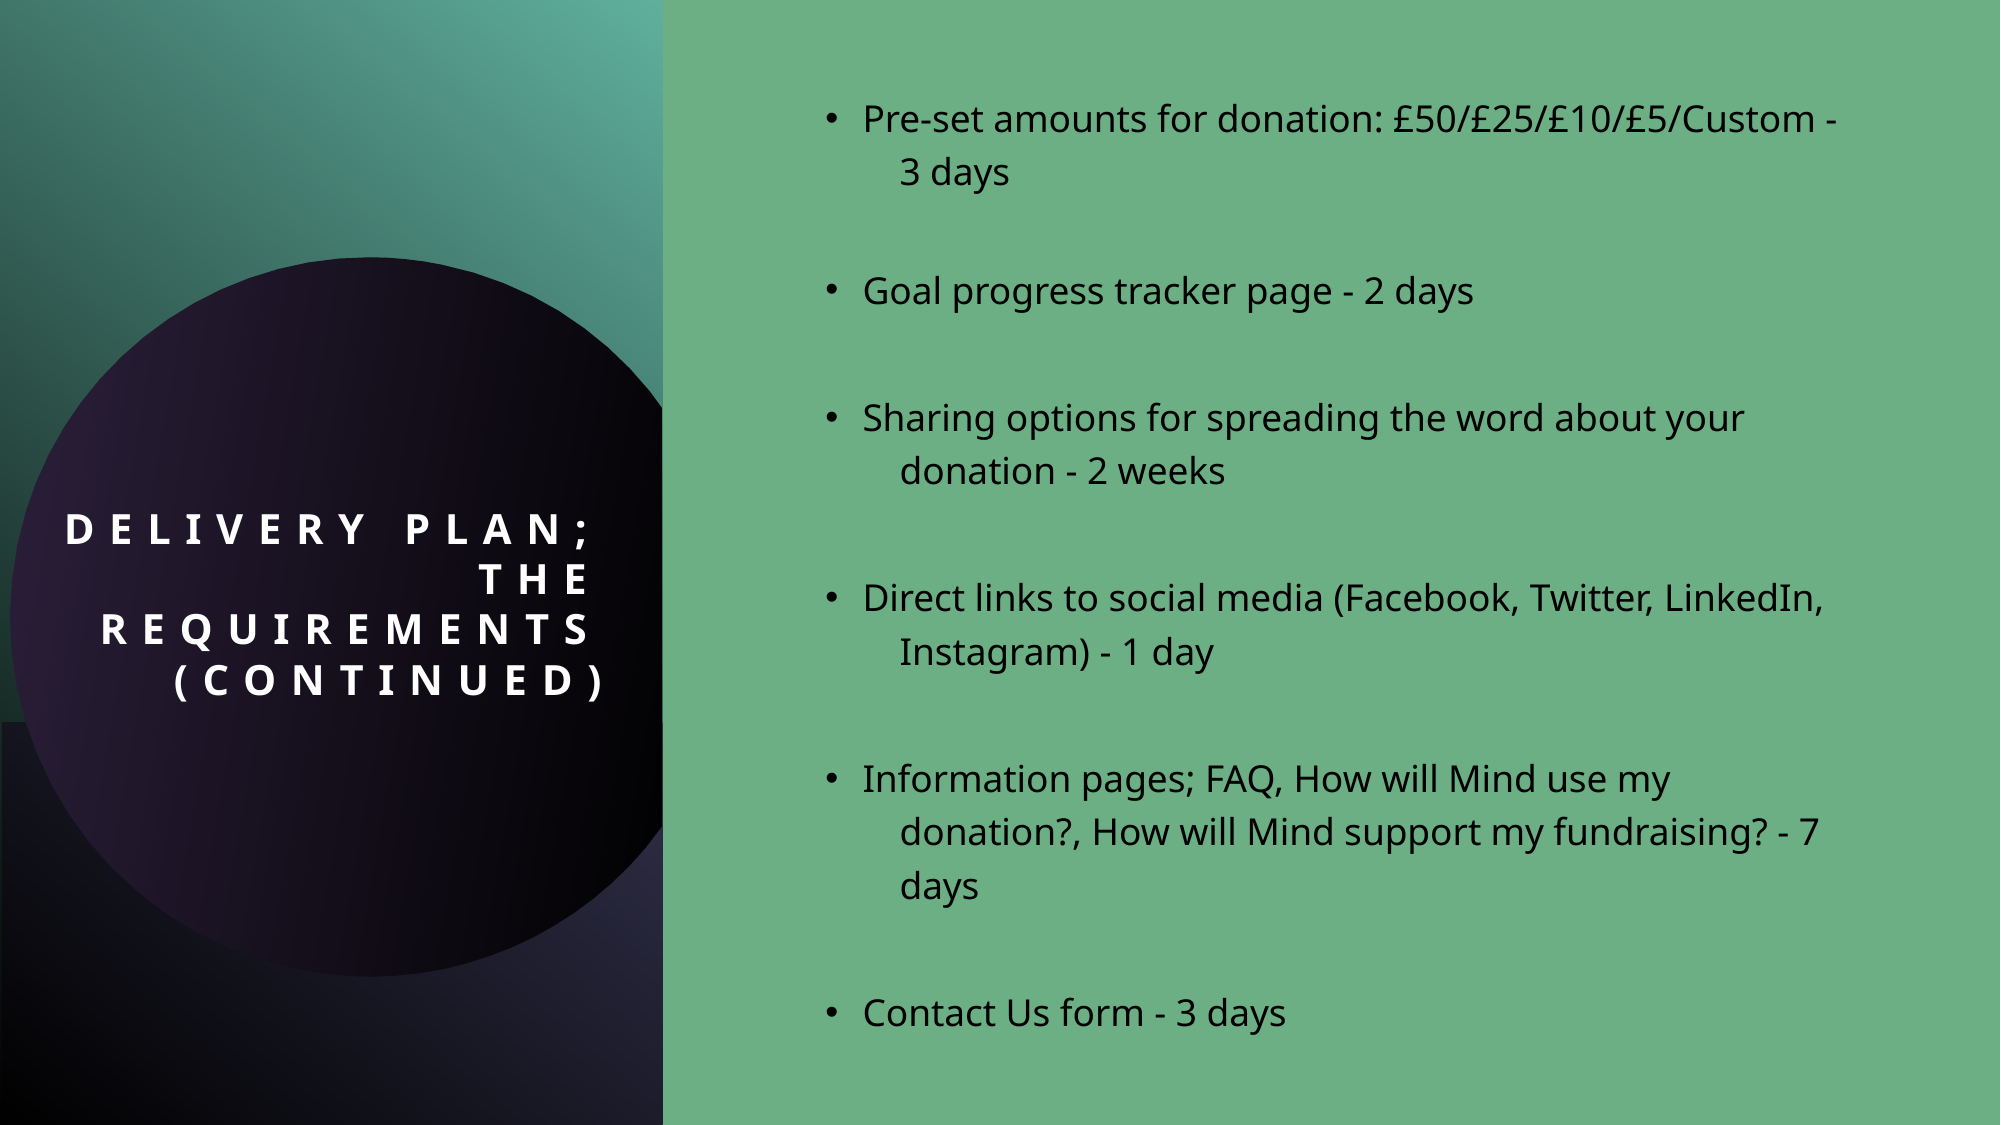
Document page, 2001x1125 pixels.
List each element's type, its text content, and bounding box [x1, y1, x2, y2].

title Delivery plan; the requirements (continued) [63, 168, 638, 704]
list Pre-set amounts for donation: £50/£25/£10/£5/Custom - 3 days Goal progress tracker page - 2 days Sharing options for spreading the word about your donation - 2 weeks Direct links to social media (Facebook, Twitter, LinkedIn, Instagram) - 1 day Information pages; FAQ, How will Mind use my donation?, How will Mind support my fundraising? - 7 days Contact Us form - 3 days [825, 86, 1855, 1037]
text_box [0, 0, 2000, 1125]
